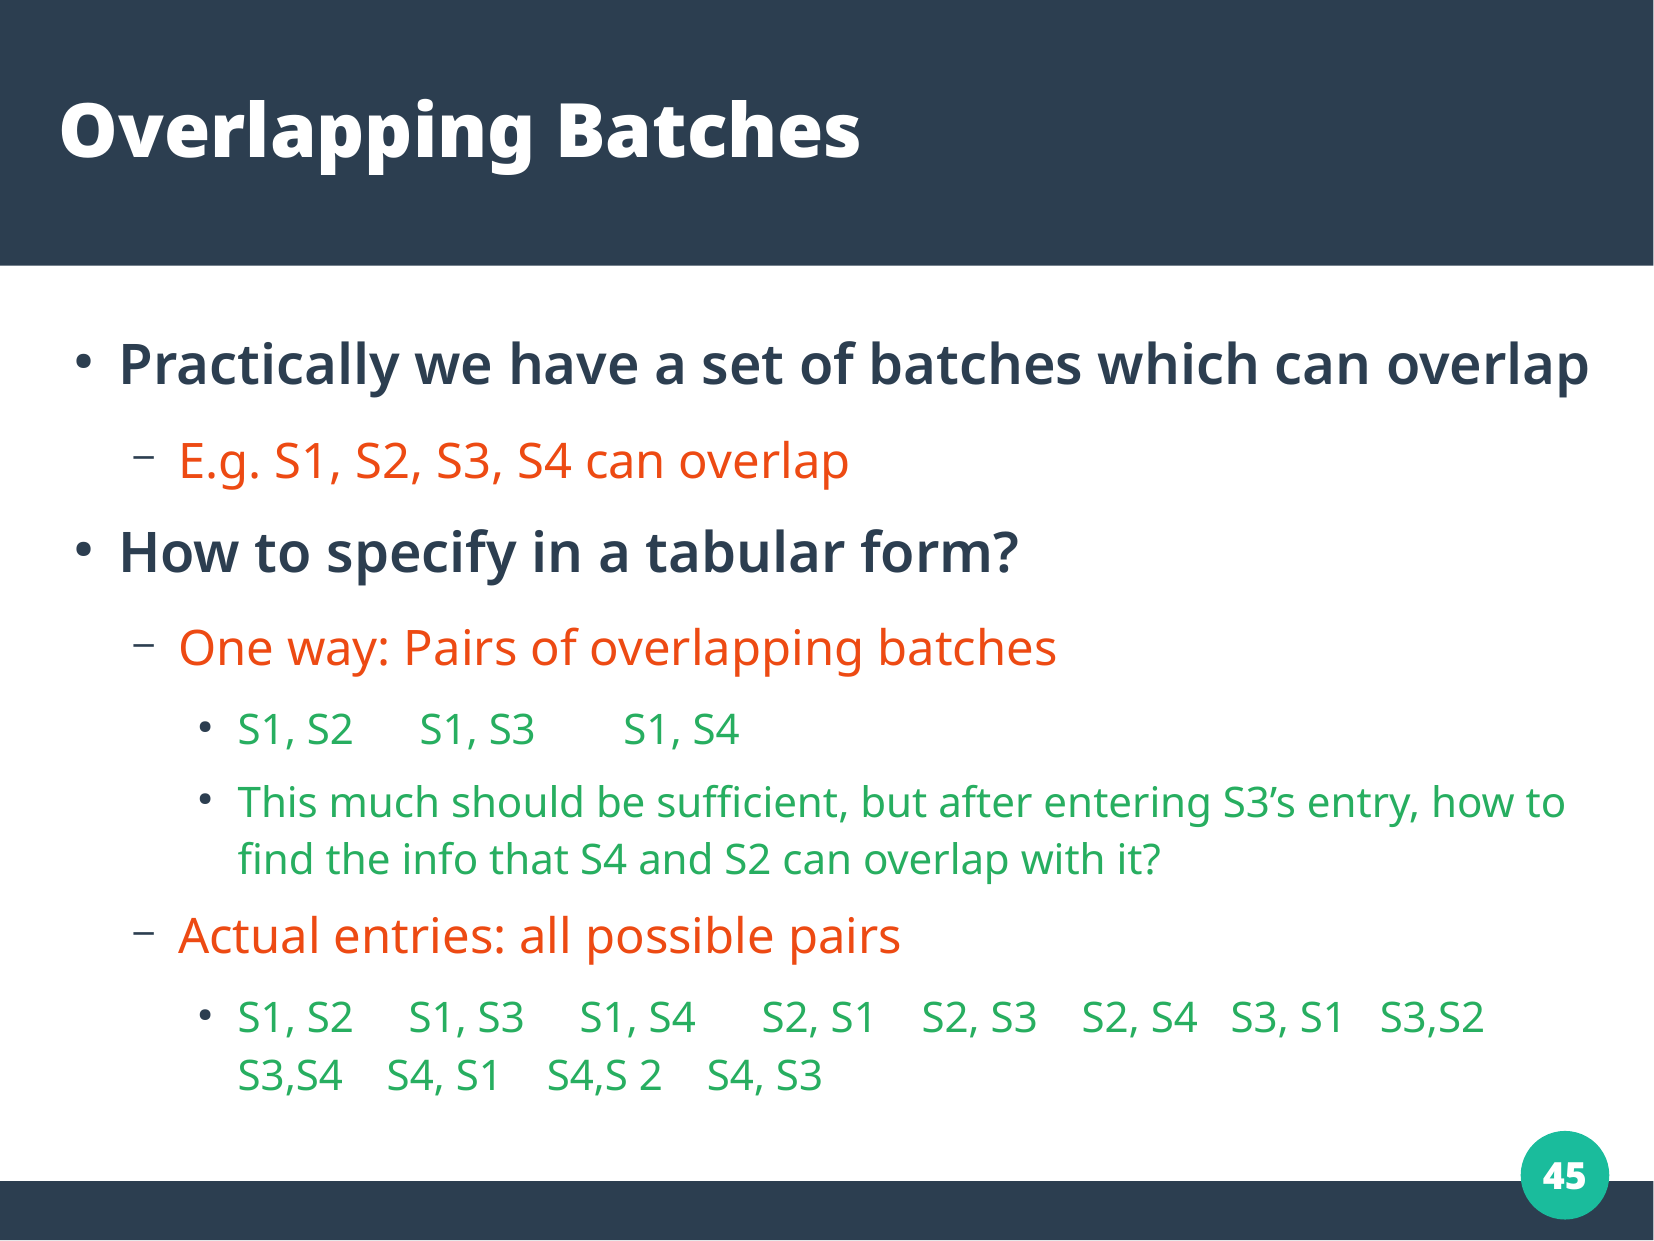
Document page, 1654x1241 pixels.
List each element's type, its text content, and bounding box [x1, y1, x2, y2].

list Practically we have a set of batches which can overlap E.g. S1, S2, S3, S4 can overlap How to specify in a tabular form? One way: Pairs of overlapping batches S1, S2 S1, S3 S1, S4 This much should be sufficient, but after entering S3’s entry, how to find the info that S4 and S2 can overlap with it? Actual entries: all possible pairs S1, S2 S1, S3 S1, S4 S2, S1 S2, S3 S2, S4 S3, S1 S3,S2 S3,S4 S4, S1 S4,S 2 S4, S3 [59, 324, 1595, 1152]
title Overlapping Batches [59, 49, 1595, 207]
